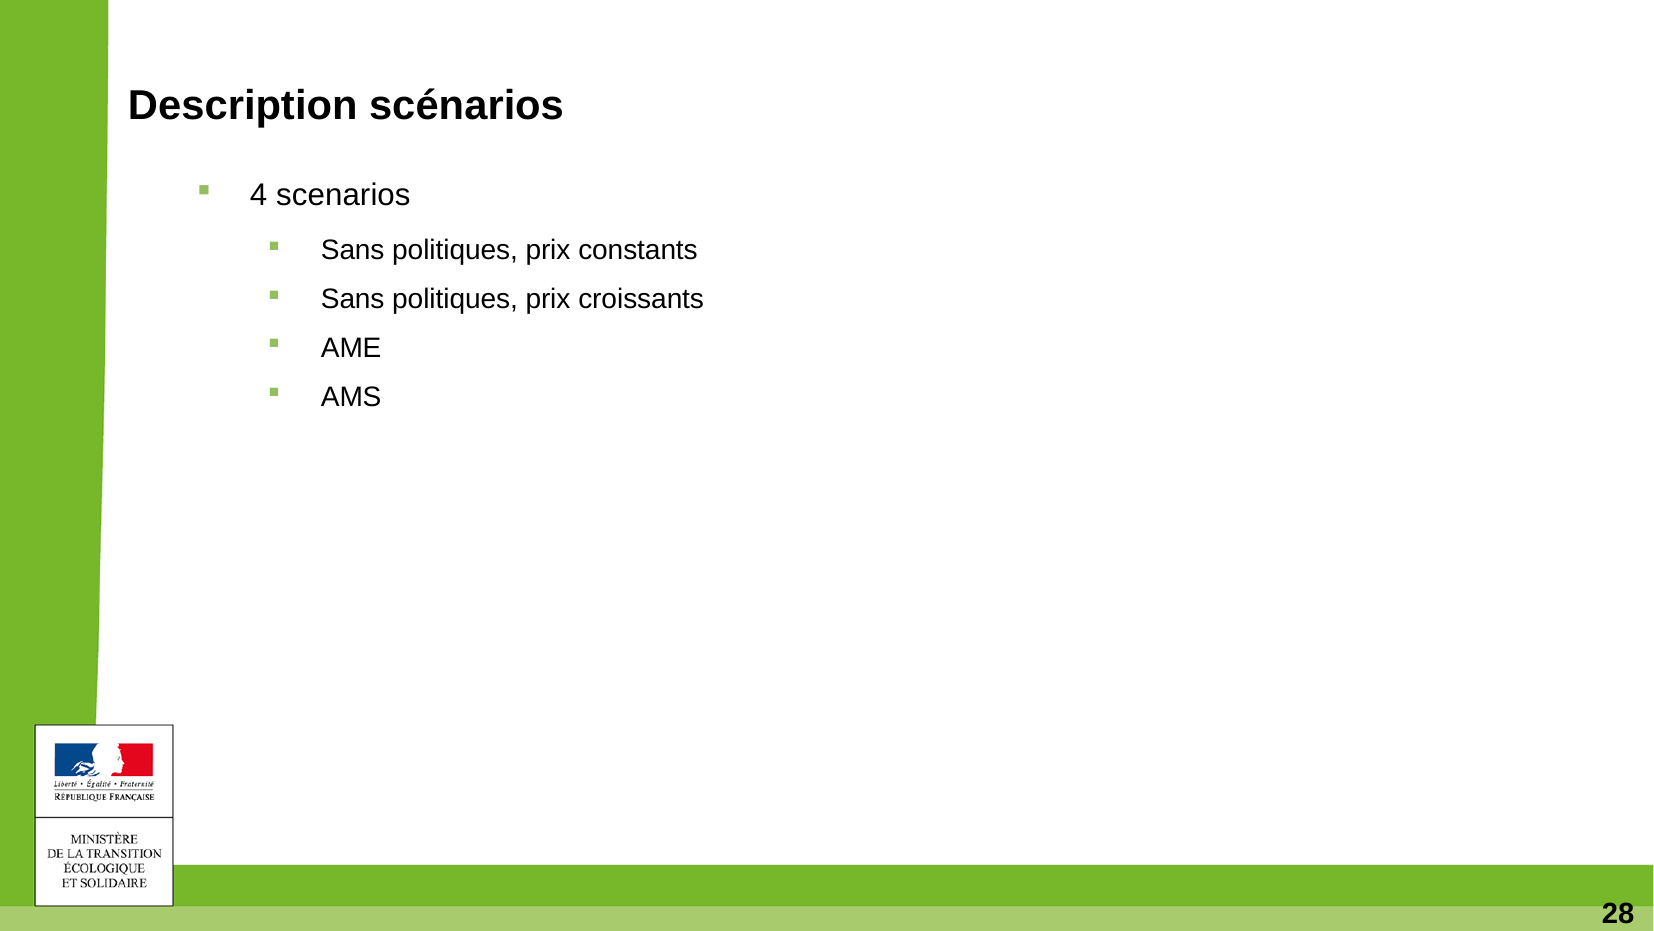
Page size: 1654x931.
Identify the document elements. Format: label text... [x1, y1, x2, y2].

title Description scénarios [127, 27, 1617, 183]
picture [0, 0, 1654, 931]
list 4 scenarios Sans politiques, prix constants Sans politiques, prix croissants AME AMS [179, 176, 1509, 717]
